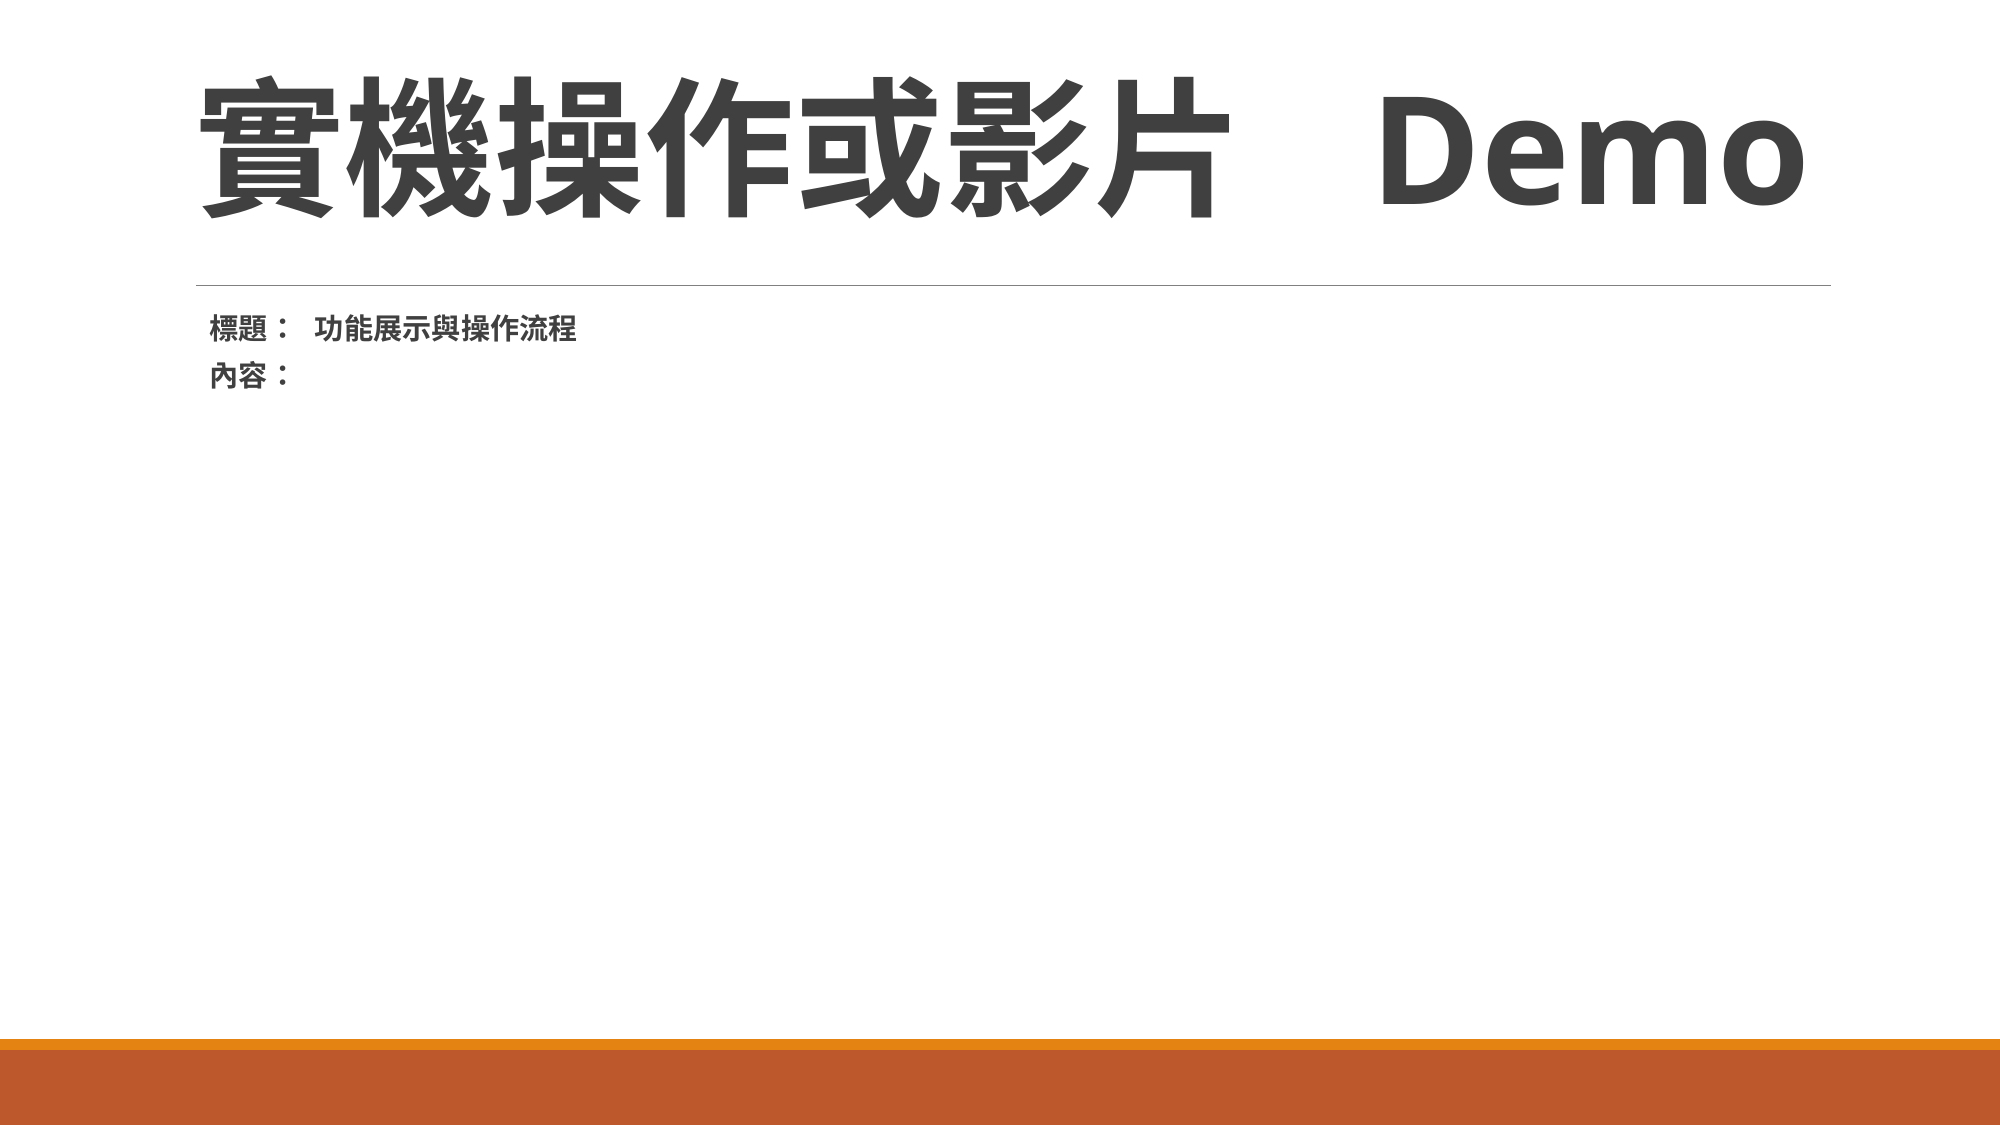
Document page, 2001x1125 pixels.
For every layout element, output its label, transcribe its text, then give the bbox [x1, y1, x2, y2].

title 實機操作或影片 Demo [180, 47, 1830, 285]
list 標題： 功能展示與操作流程 內容： [180, 302, 1830, 963]
